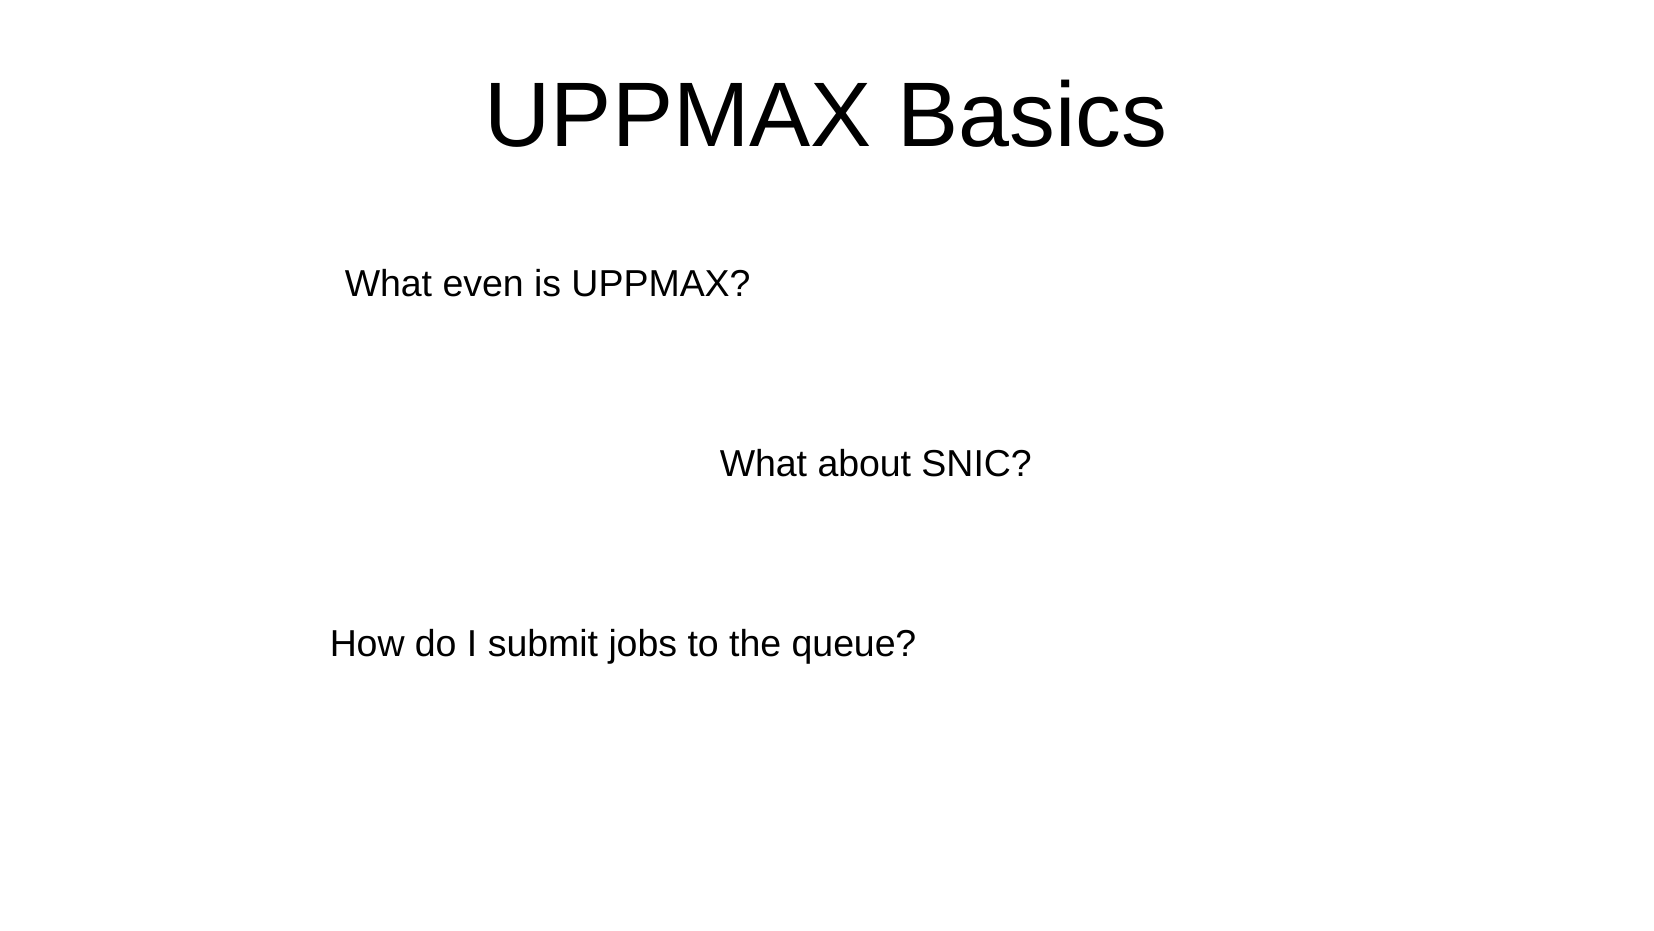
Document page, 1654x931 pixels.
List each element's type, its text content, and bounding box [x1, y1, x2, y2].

text_box What even is UPPMAX? [330, 255, 1171, 312]
text_box How do I submit jobs to the queue? [315, 615, 1066, 714]
title UPPMAX Basics [82, 37, 1571, 193]
text_box What about SNIC? [705, 435, 1336, 492]
